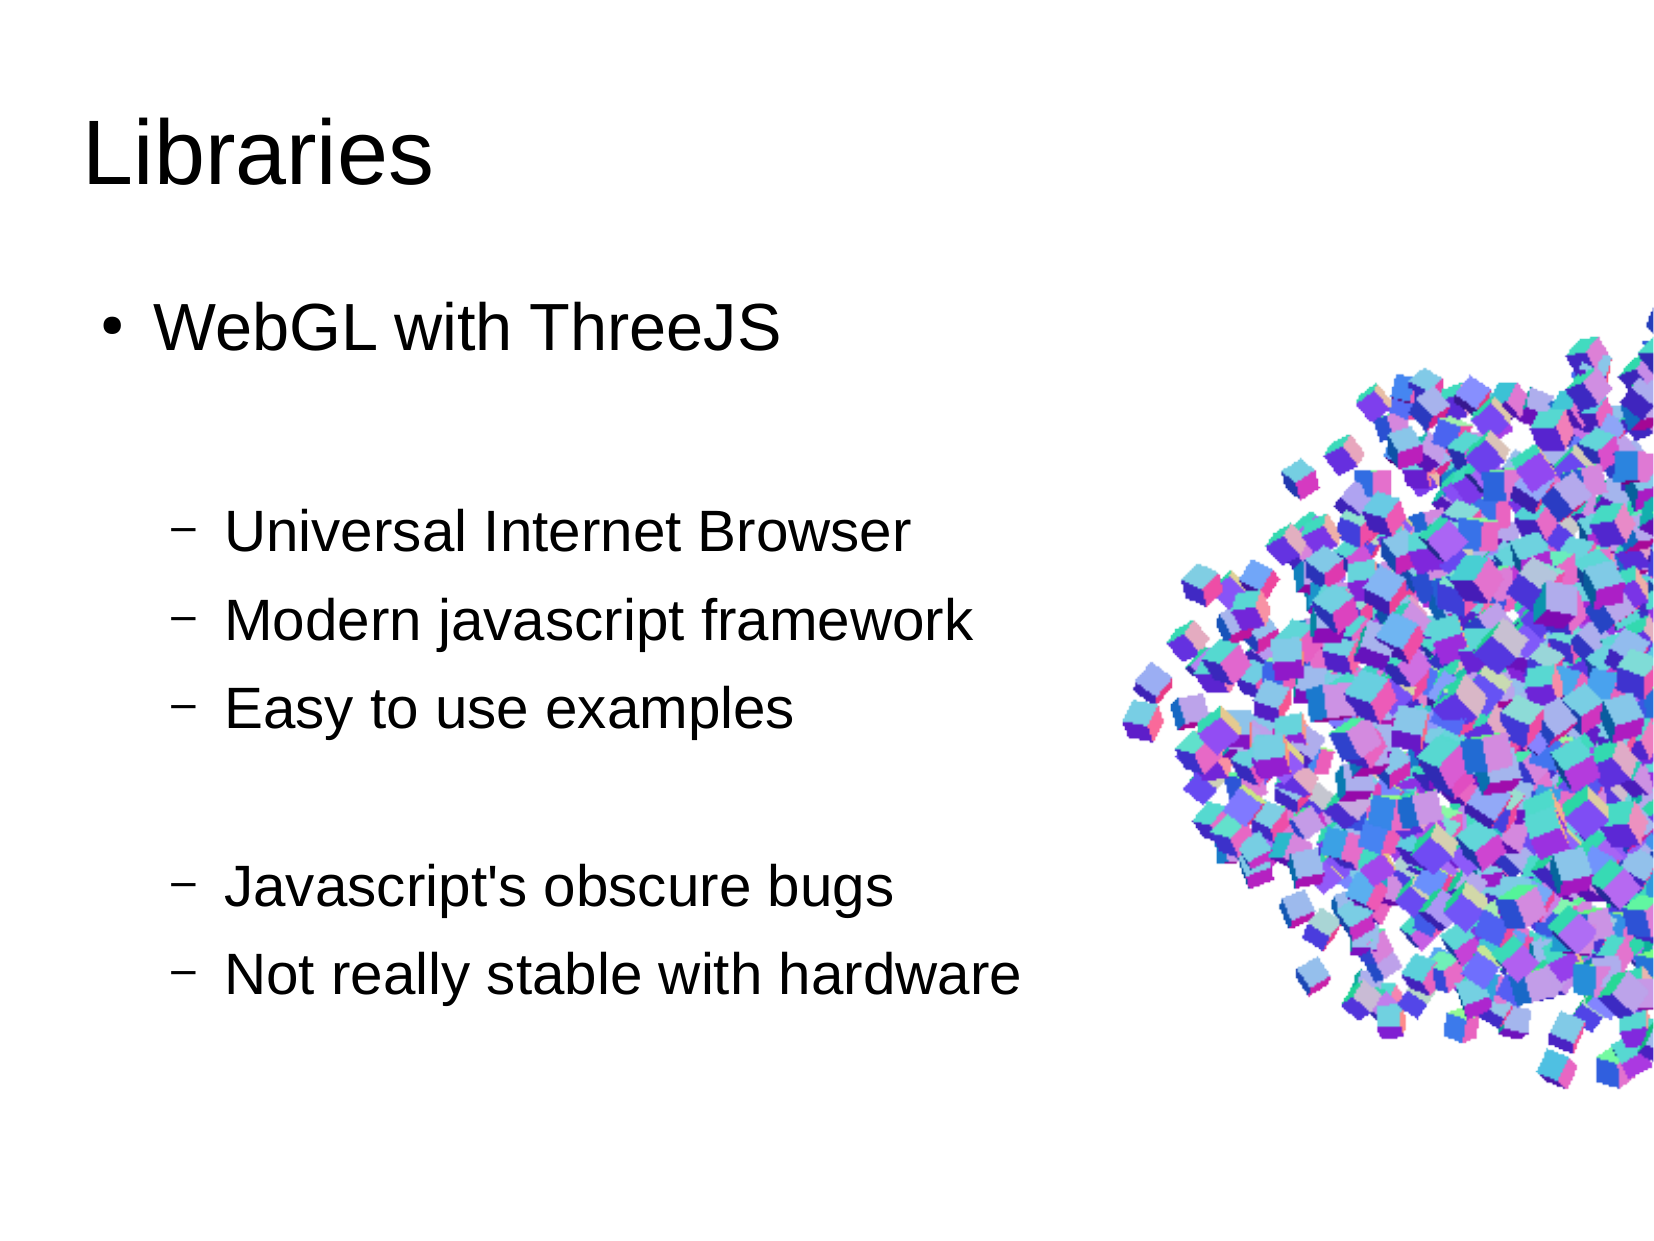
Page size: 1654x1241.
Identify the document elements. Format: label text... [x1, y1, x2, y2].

picture [1052, 241, 1654, 1192]
title Libraries [82, 49, 1571, 257]
list WebGL with ThreeJS Universal Internet Browser Modern javascript framework Easy to use examples Javascript's obscure bugs Not really stable with hardware [82, 290, 1052, 1010]
